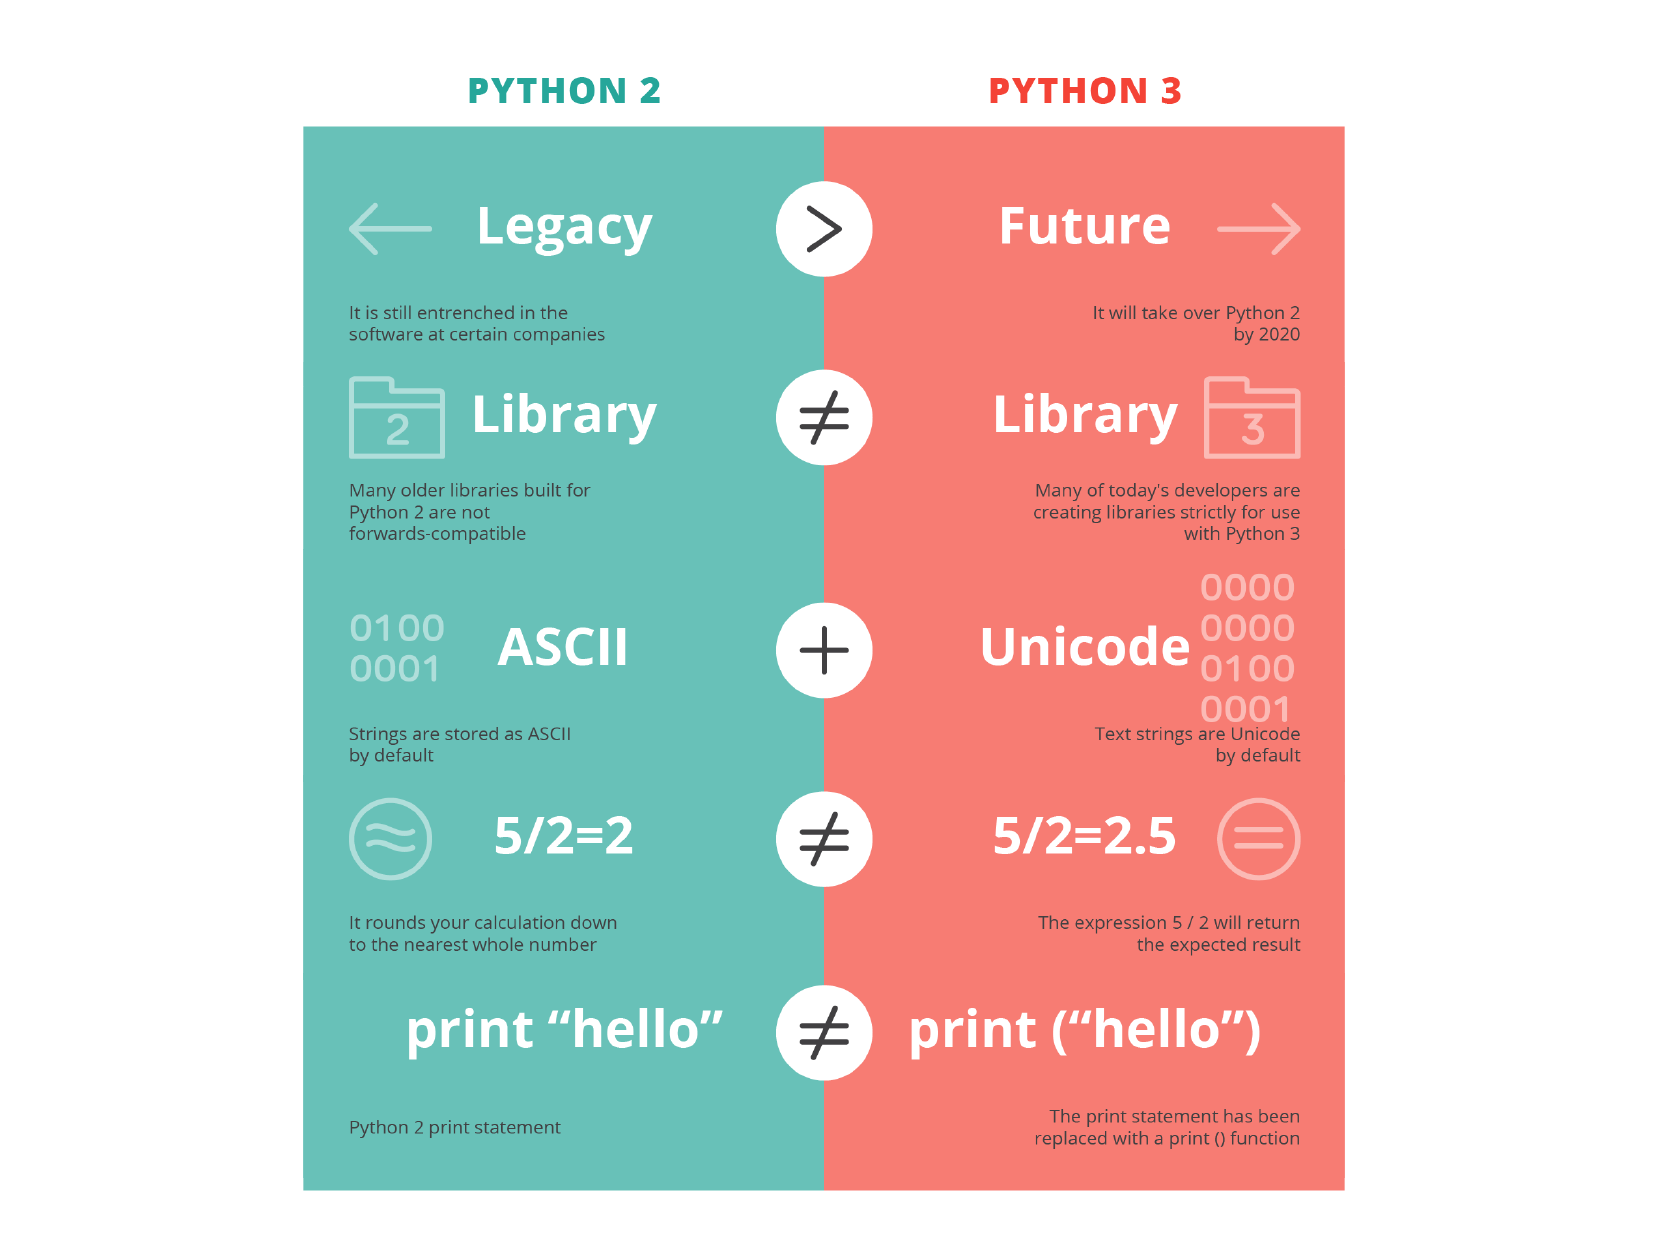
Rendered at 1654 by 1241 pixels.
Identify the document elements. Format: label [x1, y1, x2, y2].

picture [303, 54, 1345, 1195]
